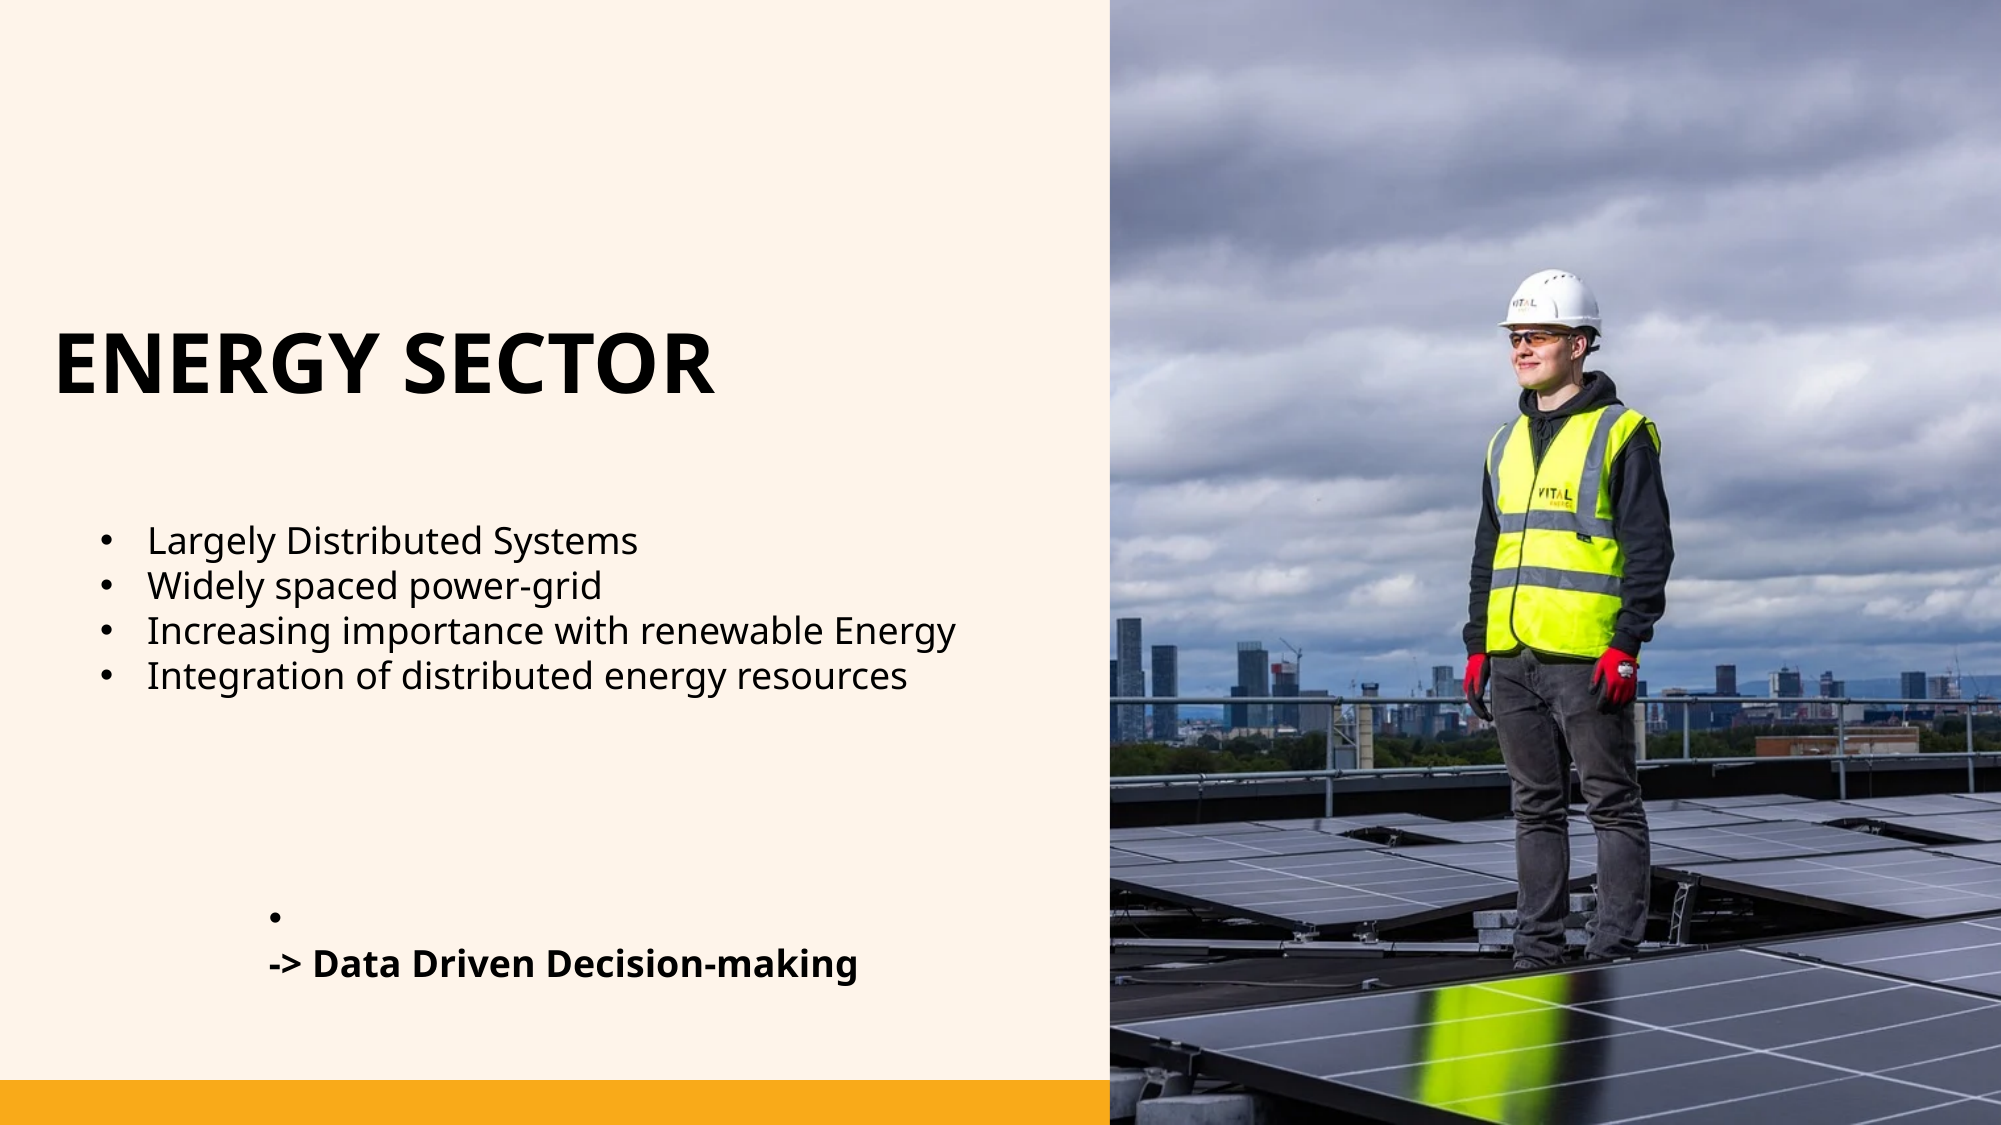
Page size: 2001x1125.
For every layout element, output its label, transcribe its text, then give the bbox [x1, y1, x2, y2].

title Energy Sector [37, 101, 1000, 420]
text_box Largely Distributed Systems Widely spaced power-grid Increasing importance with renewable Energy Integration of distributed energy resources [85, 509, 1048, 707]
picture [1110, 0, 2000, 1125]
text_box -> Data Driven Decision-making [253, 887, 1338, 994]
